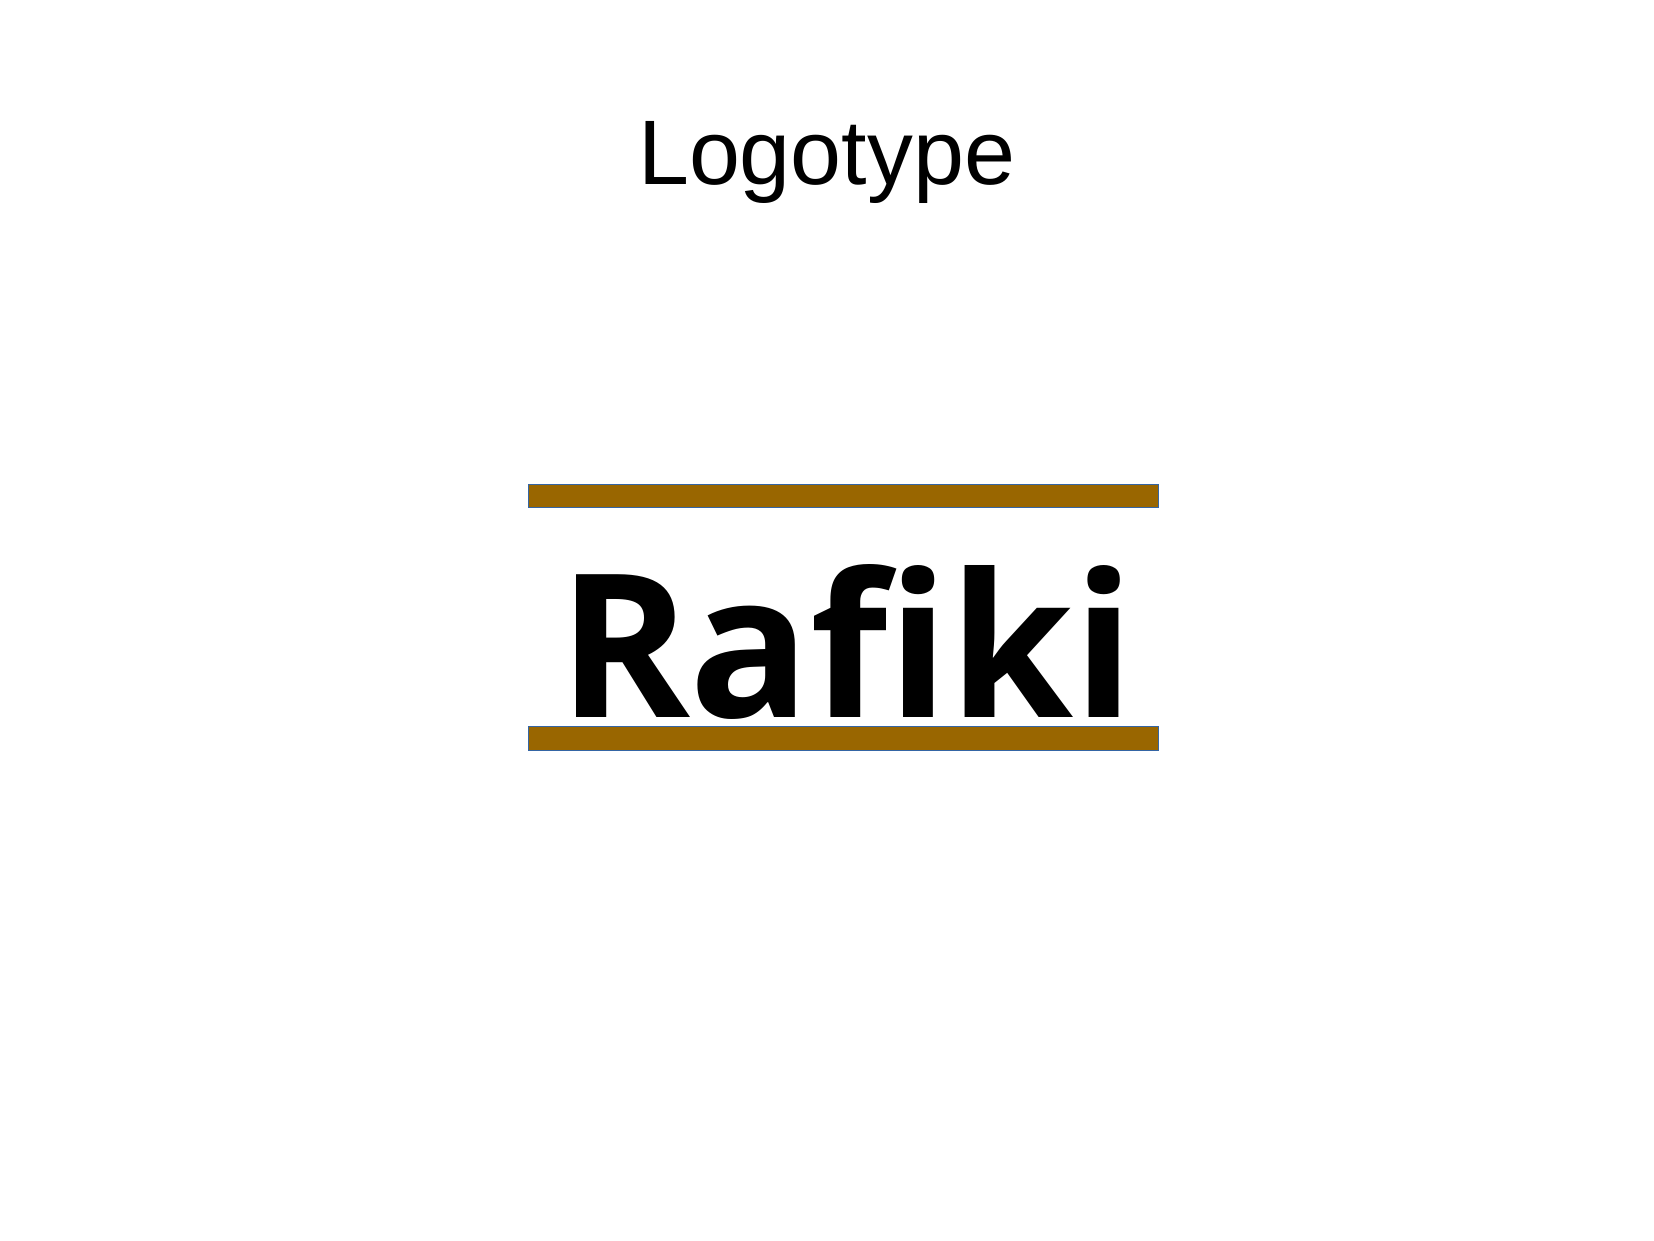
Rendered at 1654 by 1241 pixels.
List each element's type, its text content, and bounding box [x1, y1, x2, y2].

text_box [528, 484, 1159, 508]
text_box [528, 726, 1159, 751]
title Logotype [82, 49, 1571, 257]
subtitle Rafiki [496, 475, 1197, 804]
